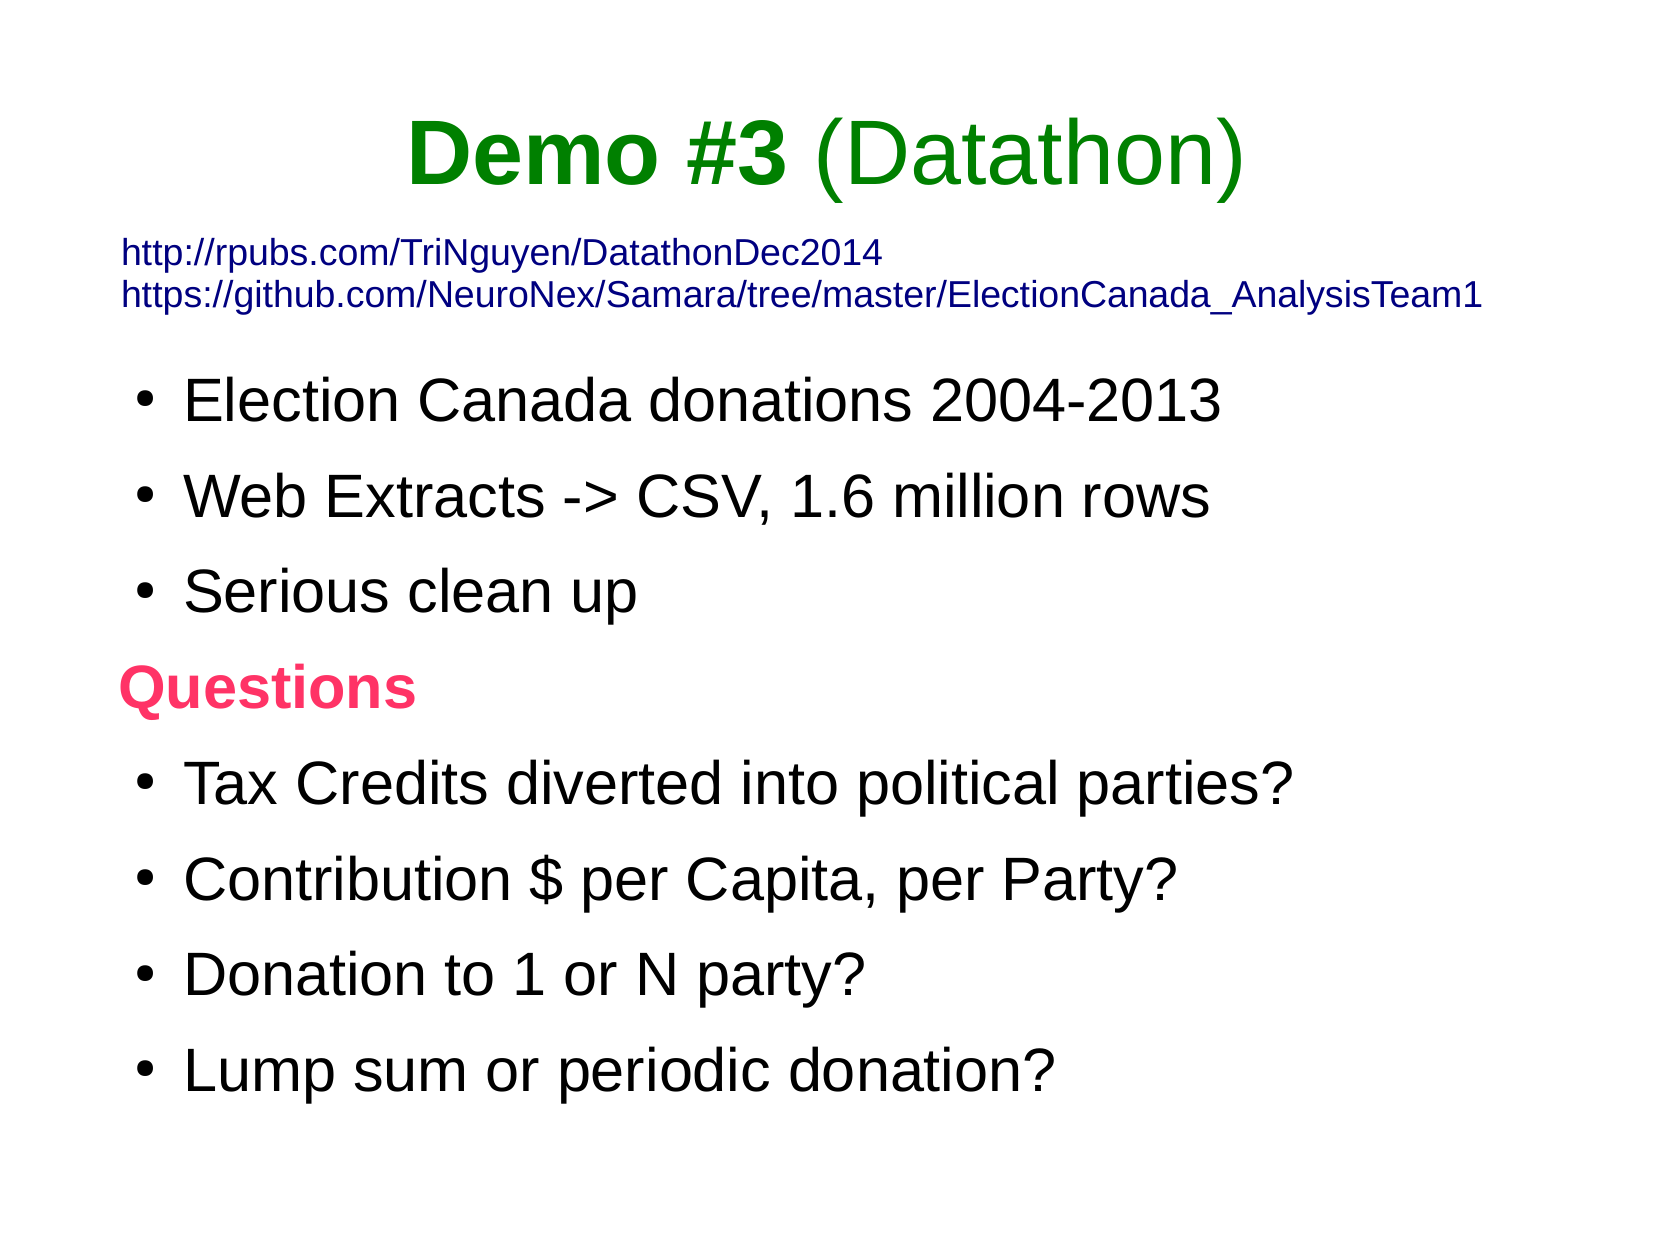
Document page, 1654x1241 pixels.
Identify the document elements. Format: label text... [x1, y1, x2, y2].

title Demo #3 (Datathon) [82, 49, 1571, 257]
list Election Canada donations 2004-2013 Web Extracts -> CSV, 1.6 million rows Serious clean up Questions Tax Credits diverted into political parties? Contribution $ per Capita, per Party? Donation to 1 or N party? Lump sum or periodic donation? [118, 366, 1536, 1111]
text_box http://rpubs.com/TriNguyen/DatathonDec2014 https://github.com/NeuroNex/Samara/tree/master/ElectionCanada_AnalysisTeam1 [106, 224, 1536, 331]
